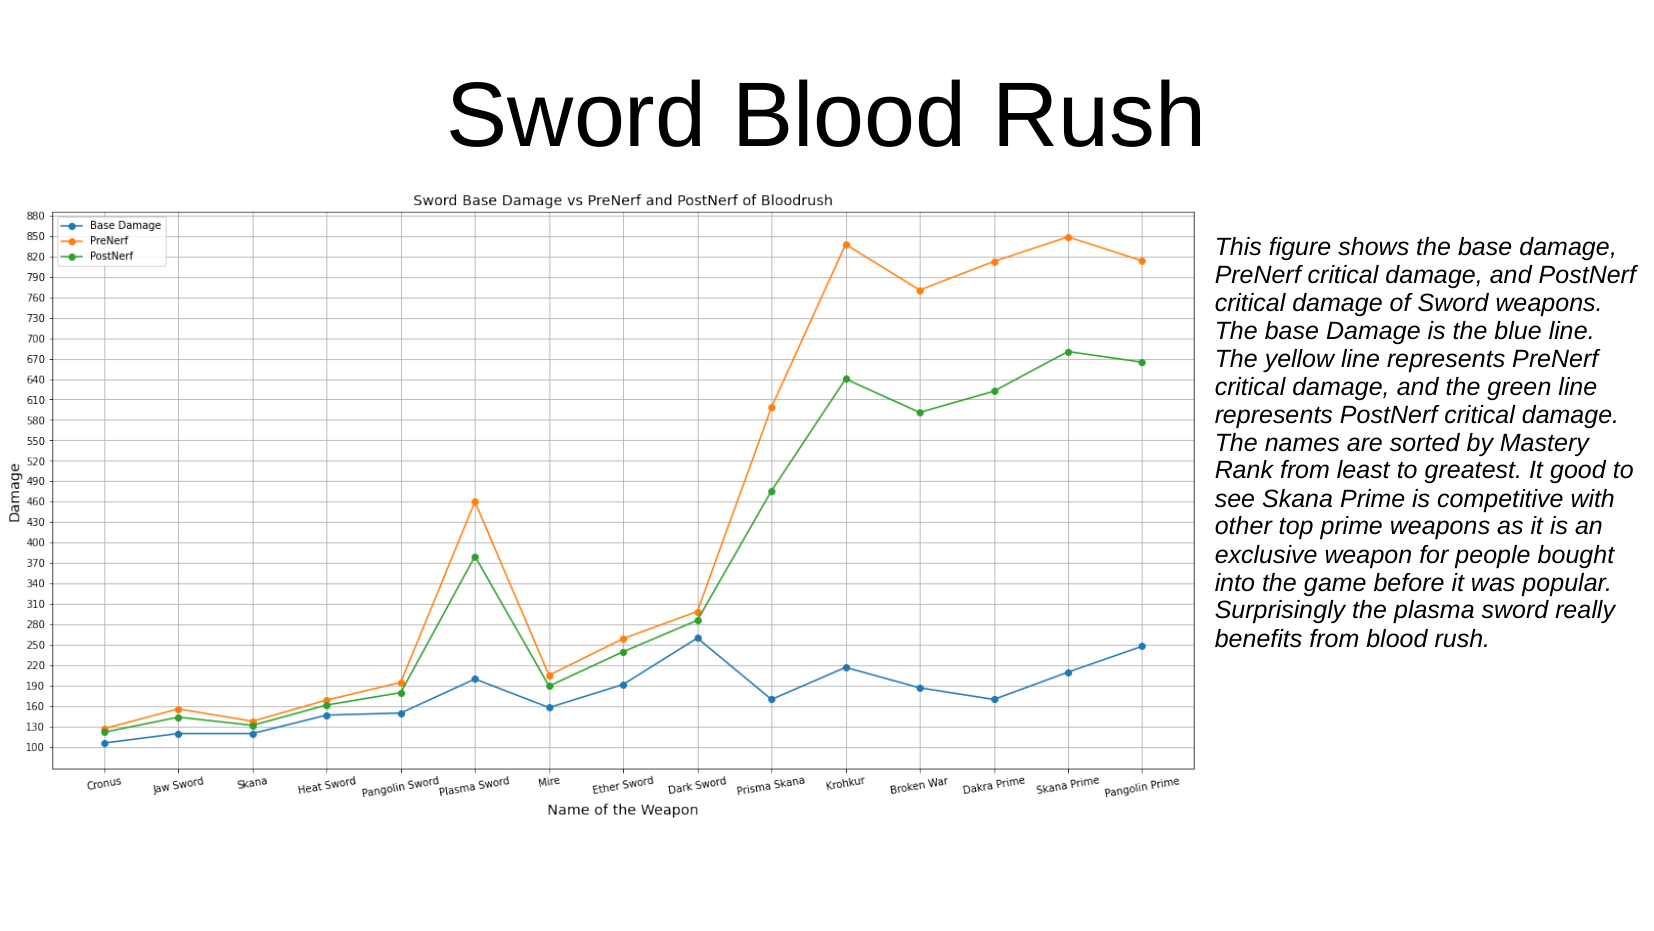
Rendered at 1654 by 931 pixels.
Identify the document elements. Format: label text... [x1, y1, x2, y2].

title Sword Blood Rush [82, 37, 1571, 193]
picture [0, 187, 1201, 825]
text_box This figure shows the base damage, PreNerf critical damage, and PostNerf critical damage of Sword weapons. The base Damage is the blue line. The yellow line represents PreNerf critical damage, and the green line represents PostNerf critical damage. The names are sorted by Mastery Rank from least to greatest. It good to see Skana Prime is competitive with other top prime weapons as it is an exclusive weapon for people bought into the game before it was popular. Surprisingly the plasma sword really benefits from blood rush. [1200, 225, 1654, 660]
